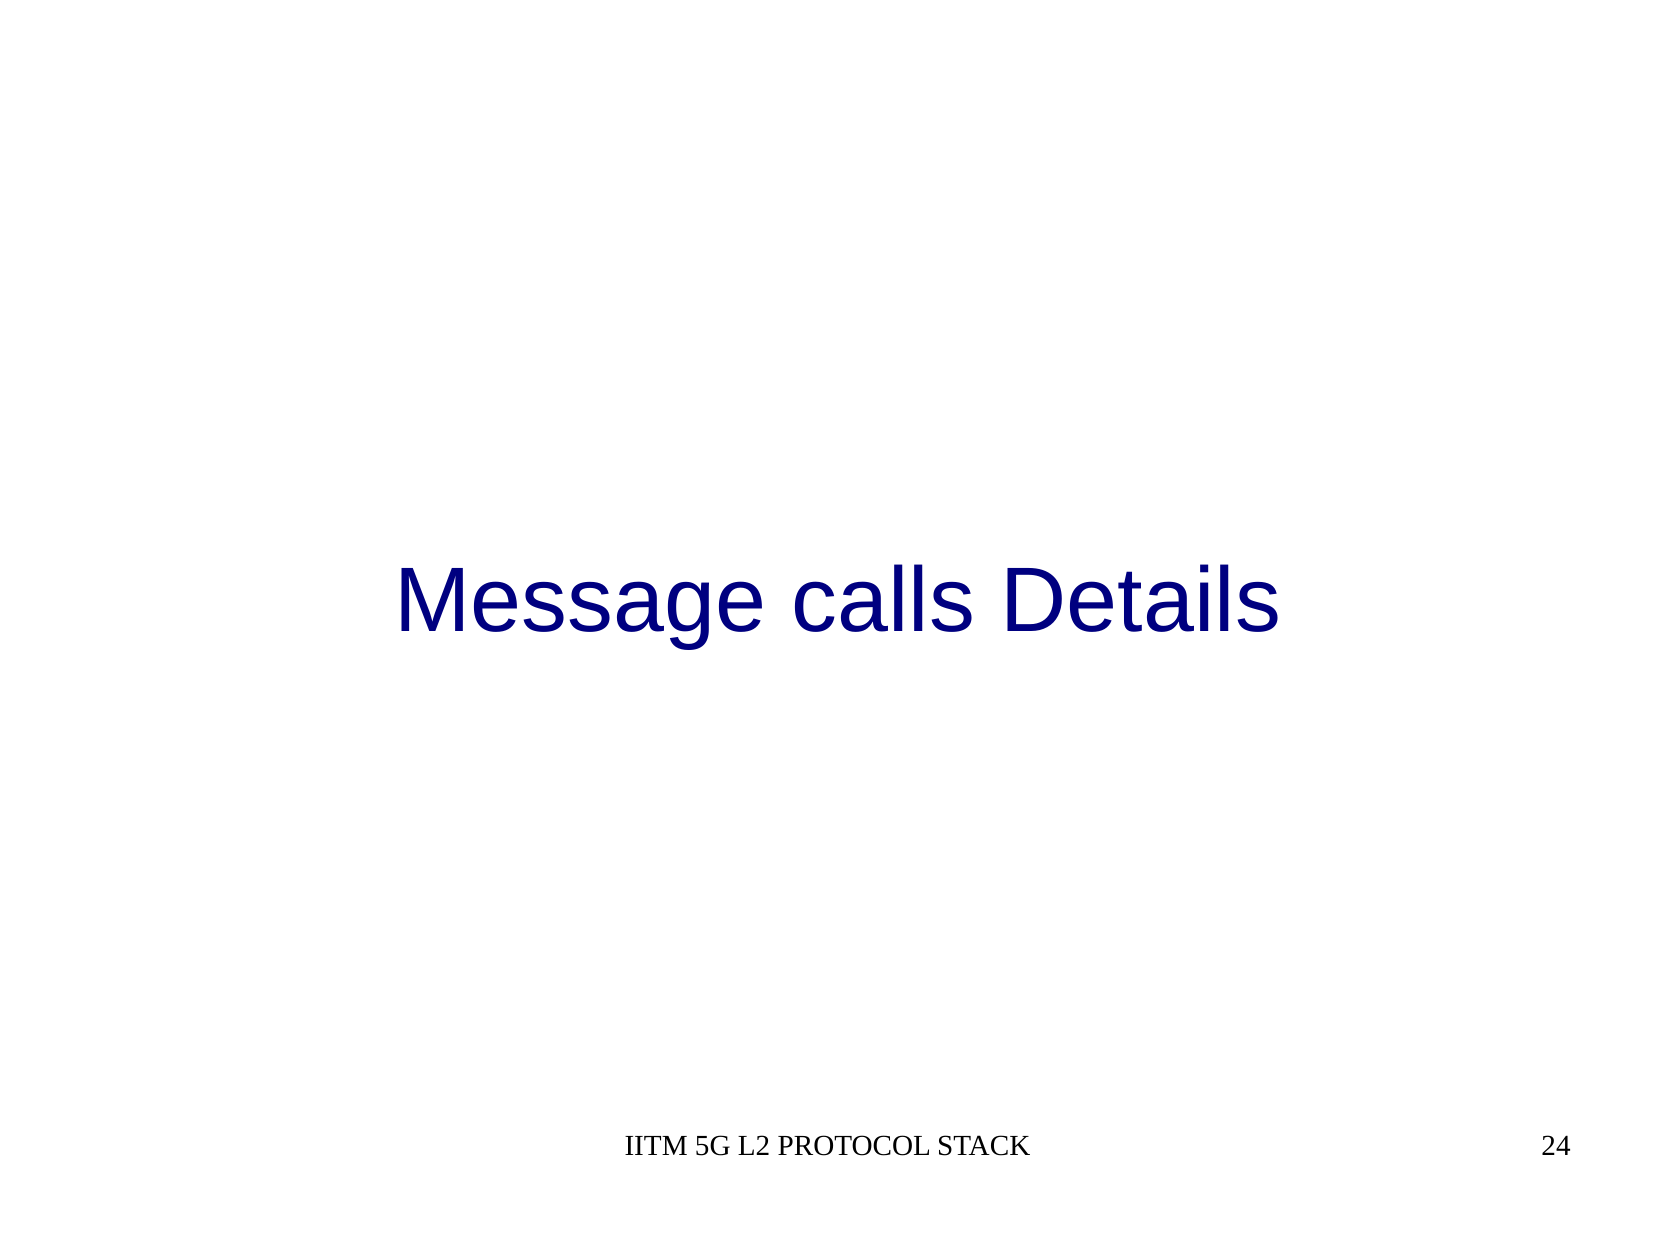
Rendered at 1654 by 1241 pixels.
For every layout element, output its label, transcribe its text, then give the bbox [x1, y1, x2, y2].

title Message calls Details [94, 496, 1583, 704]
